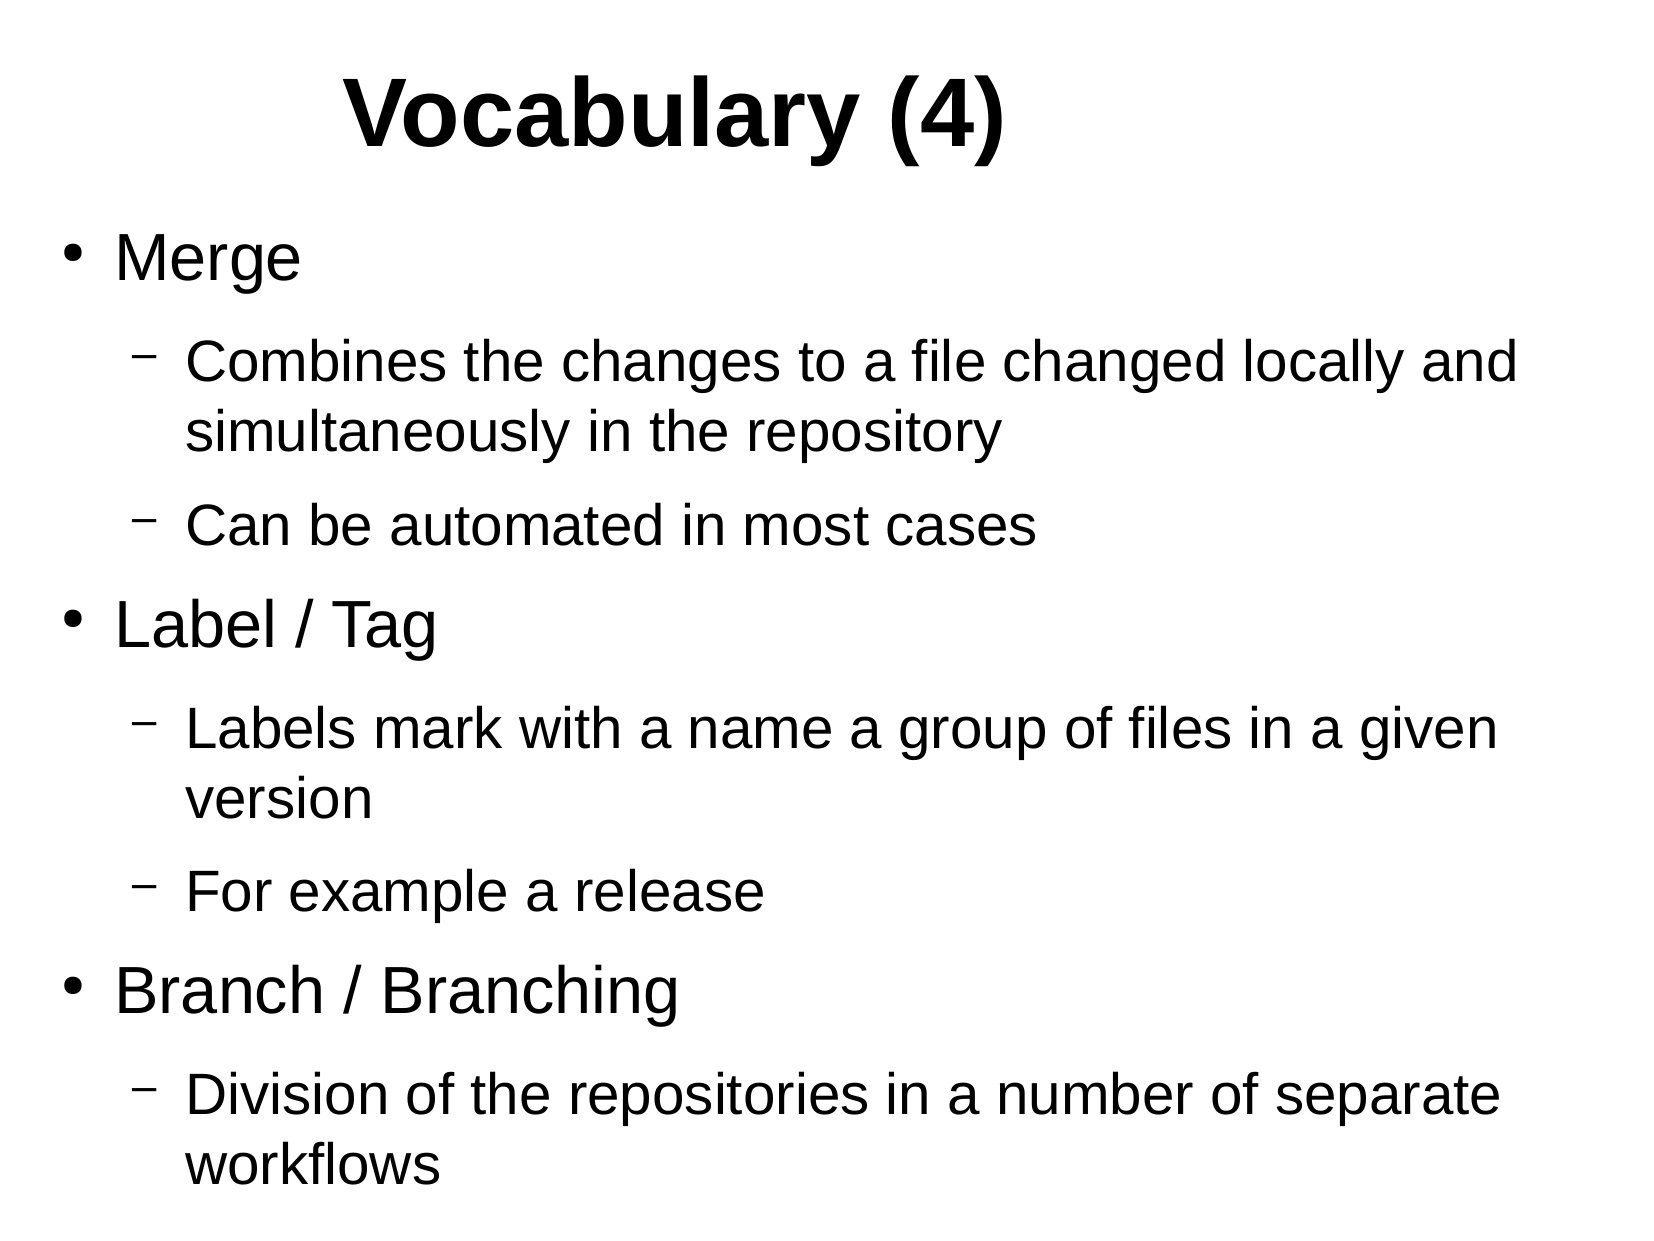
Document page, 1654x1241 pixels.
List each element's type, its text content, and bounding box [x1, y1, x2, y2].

list Merge Combines the changes to a file changed locally and simultaneously in the repository Can be automated in most cases Label / Tag Labels mark with a name a group of files in a given version For example a release Branch / Branching Division of the repositories in a number of separate workflows [25, 208, 1628, 1216]
title Vocabulary (4) [25, 7, 1325, 209]
